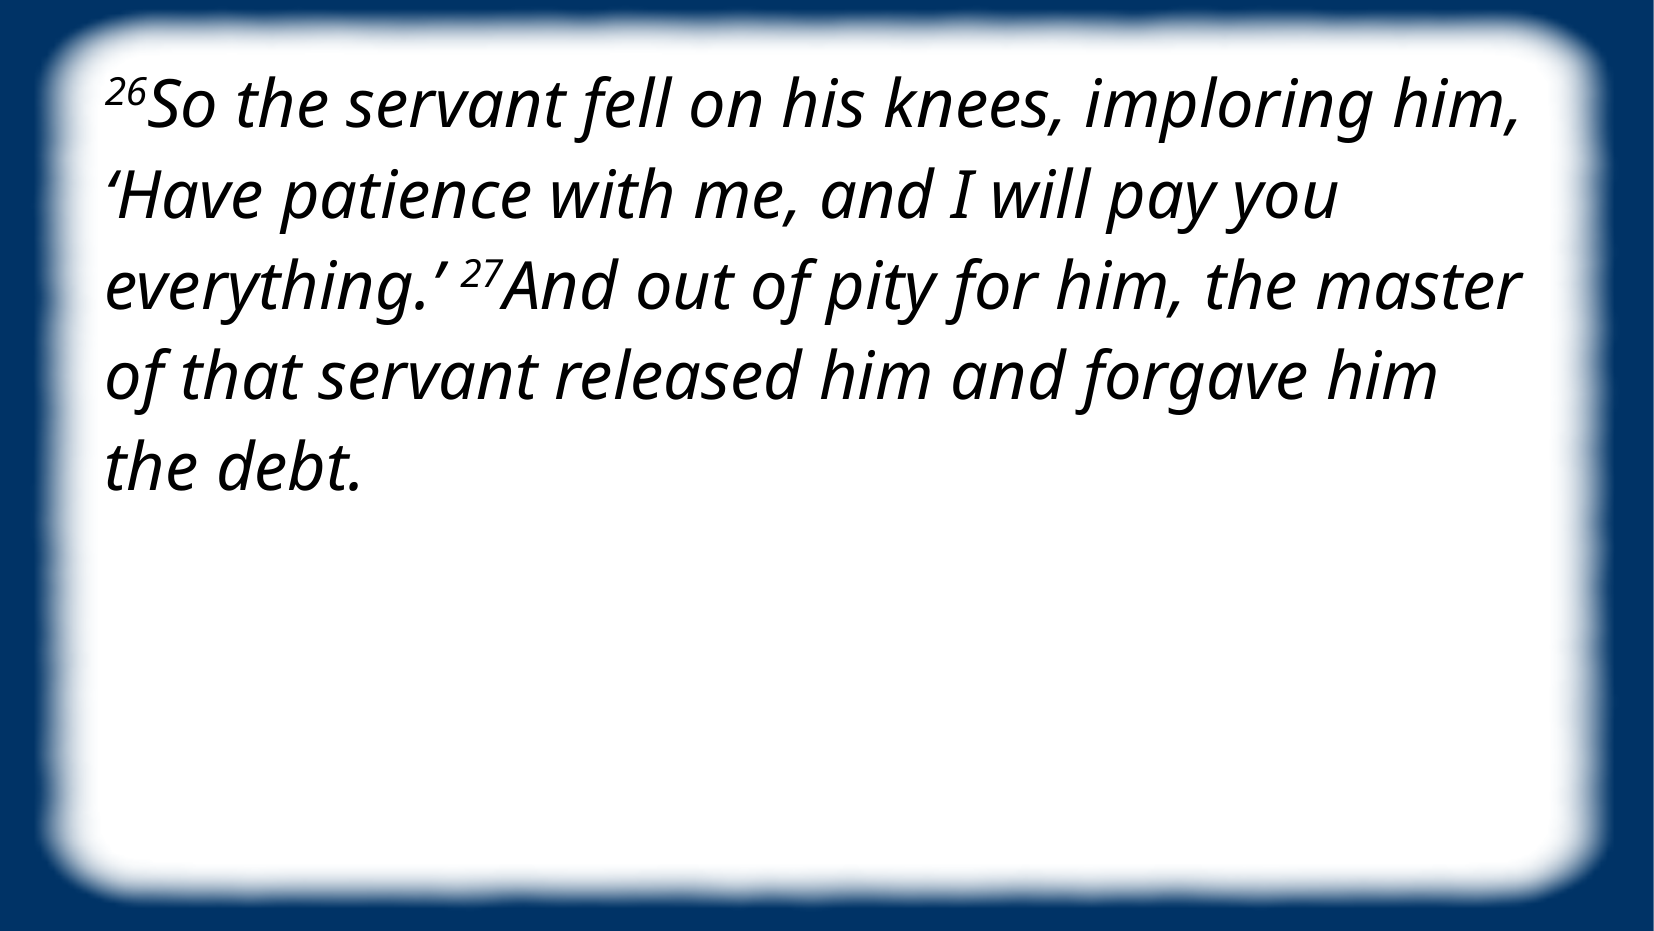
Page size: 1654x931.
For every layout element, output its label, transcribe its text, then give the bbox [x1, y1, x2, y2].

picture [0, 0, 1654, 931]
text_box 26So the servant fell on his knees, imploring him, ‘Have patience with me, and I will pay you everything.’ 27And out of pity for him, the master of that servant released him and forgave him the debt. [90, 48, 1569, 508]
